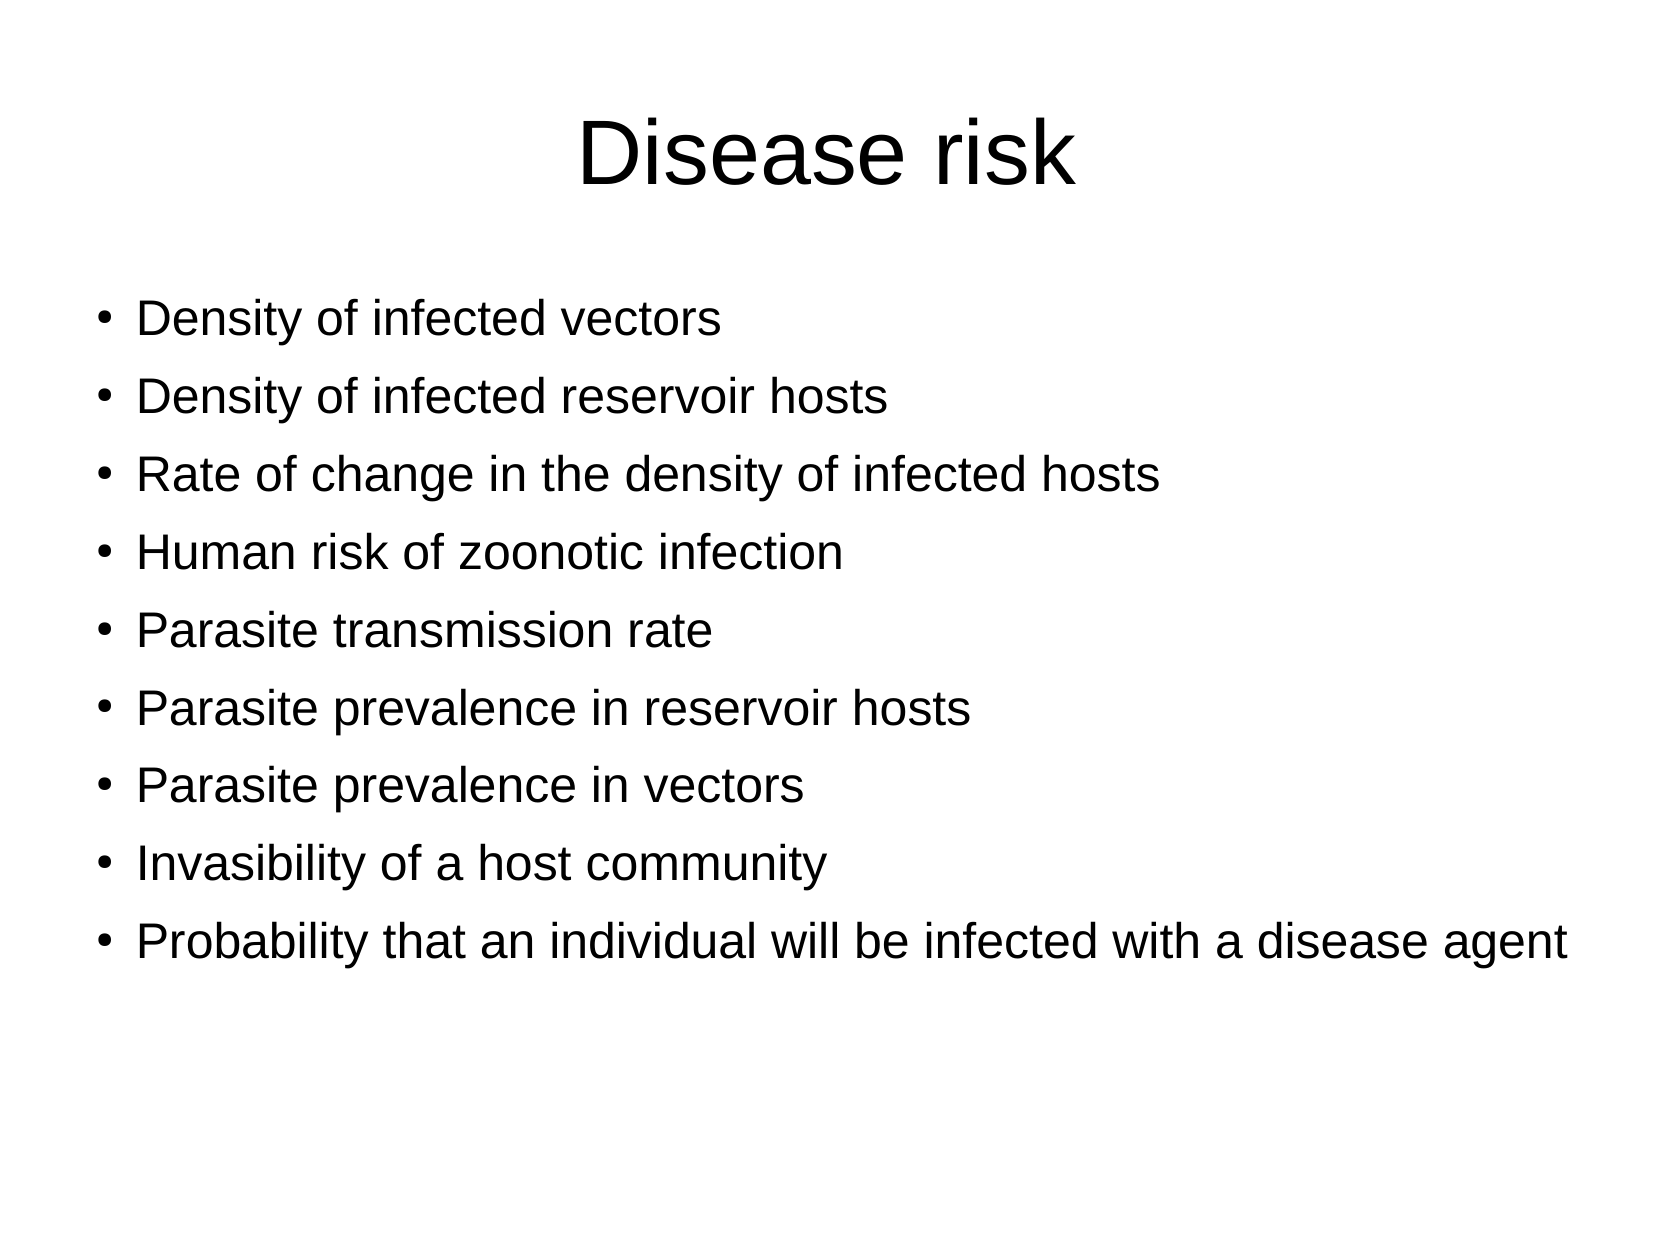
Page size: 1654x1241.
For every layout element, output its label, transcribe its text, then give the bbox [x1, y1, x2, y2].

title Disease risk [82, 49, 1571, 257]
list Density of infected vectors Density of infected reservoir hosts Rate of change in the density of infected hosts Human risk of zoonotic infection Parasite transmission rate Parasite prevalence in reservoir hosts Parasite prevalence in vectors Invasibility of a host community Probability that an individual will be infected with a disease agent [82, 290, 1571, 1010]
